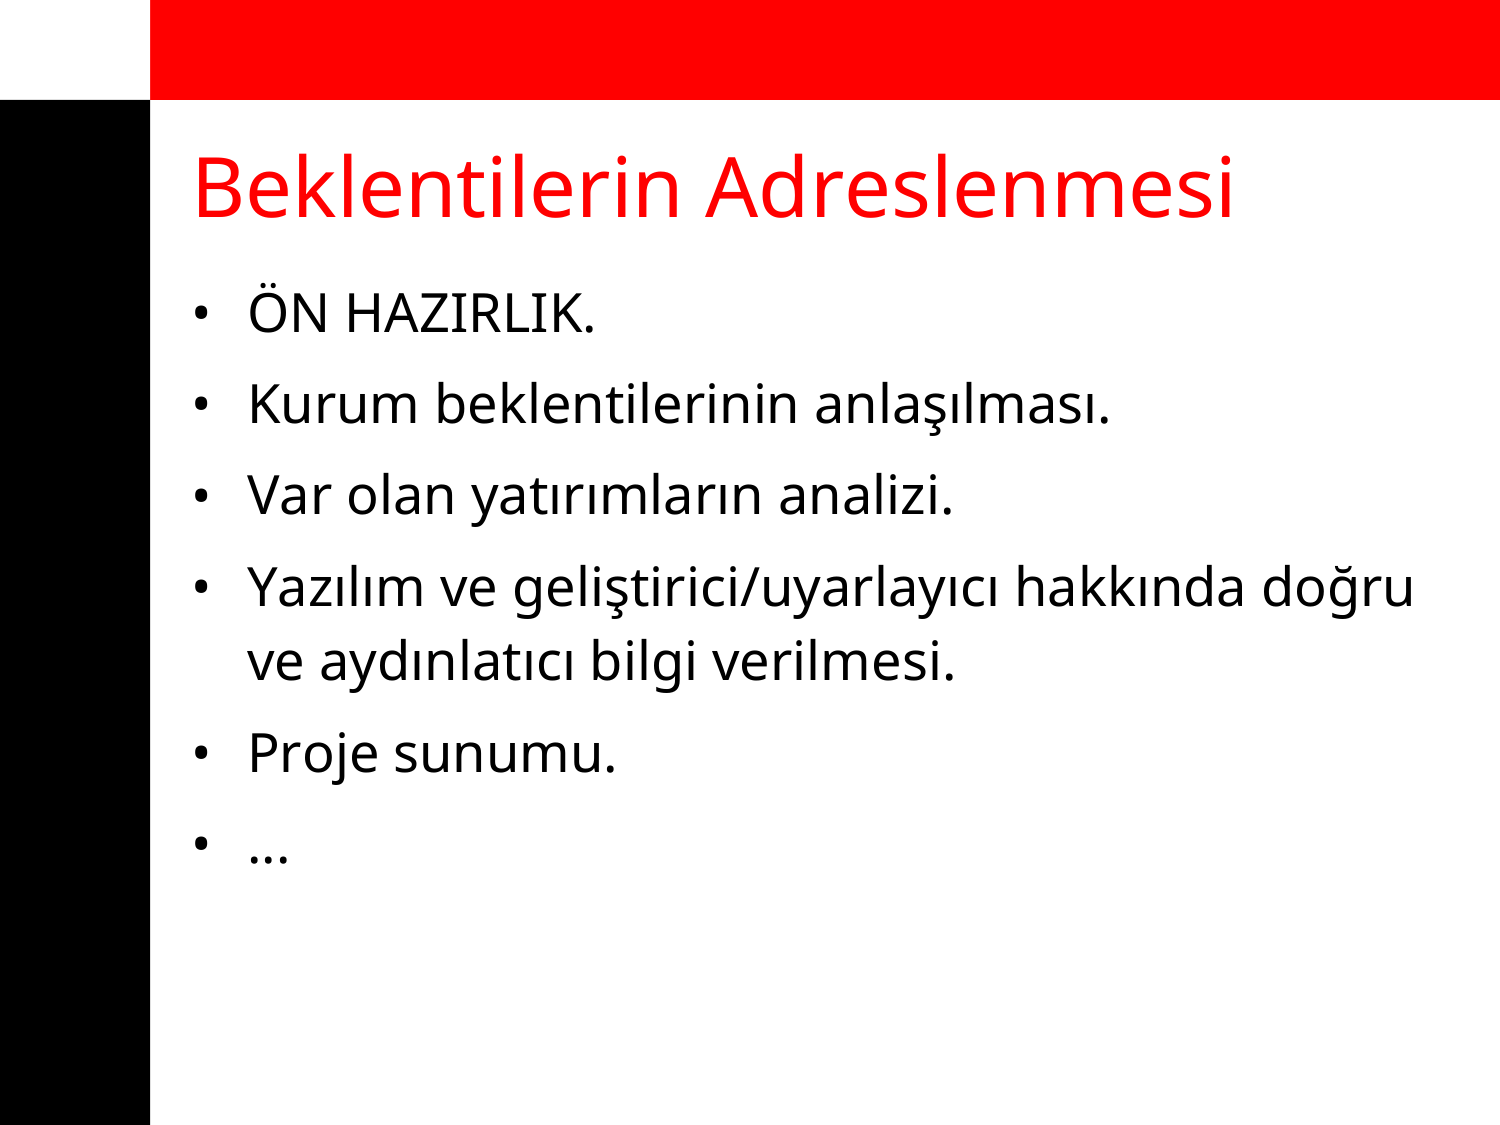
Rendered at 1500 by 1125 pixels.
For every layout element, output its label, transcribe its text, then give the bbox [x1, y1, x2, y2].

list ÖN HAZIRLIK. Kurum beklentilerinin anlaşılması. Var olan yatırımların analizi. Yazılım ve geliştirici/uyarlayıcı hakkında doğru ve aydınlatıcı bilgi verilmesi. Proje sunumu. ... [177, 265, 1447, 810]
title Beklentilerin Adreslenmesi [177, 103, 1388, 265]
